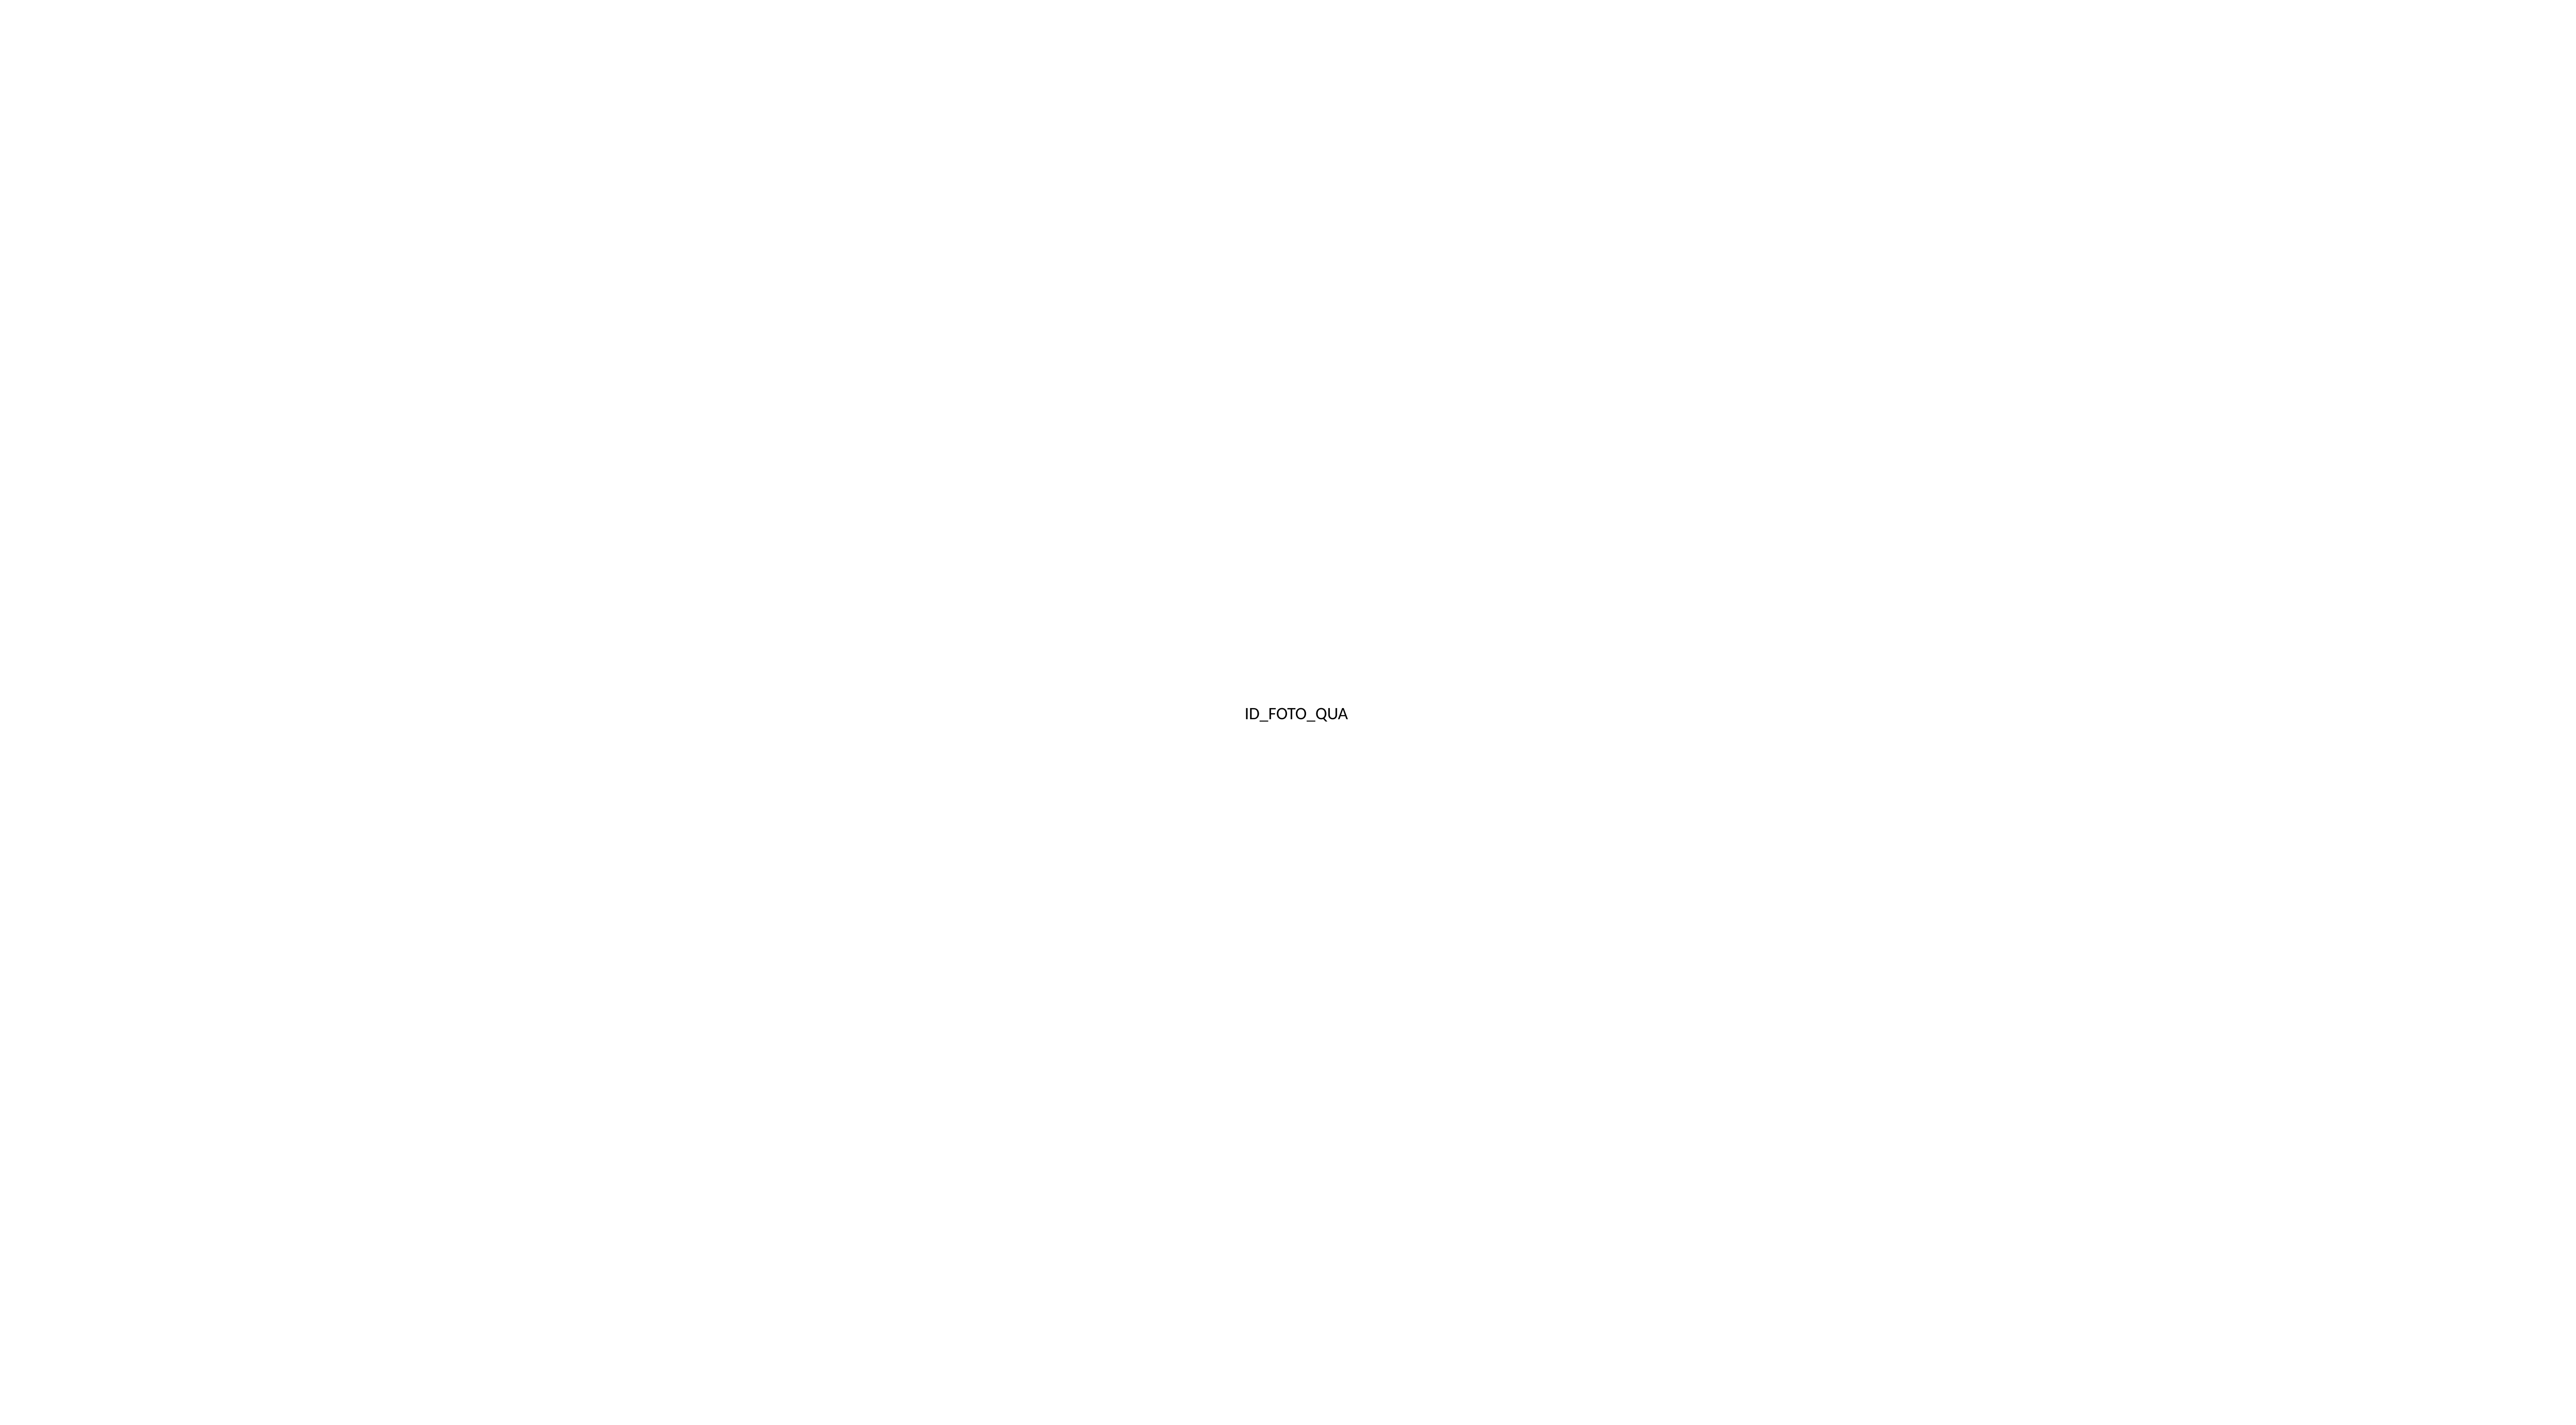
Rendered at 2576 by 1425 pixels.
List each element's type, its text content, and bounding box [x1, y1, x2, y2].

text_box ID_FOTO_QUA [1237, 698, 1355, 726]
